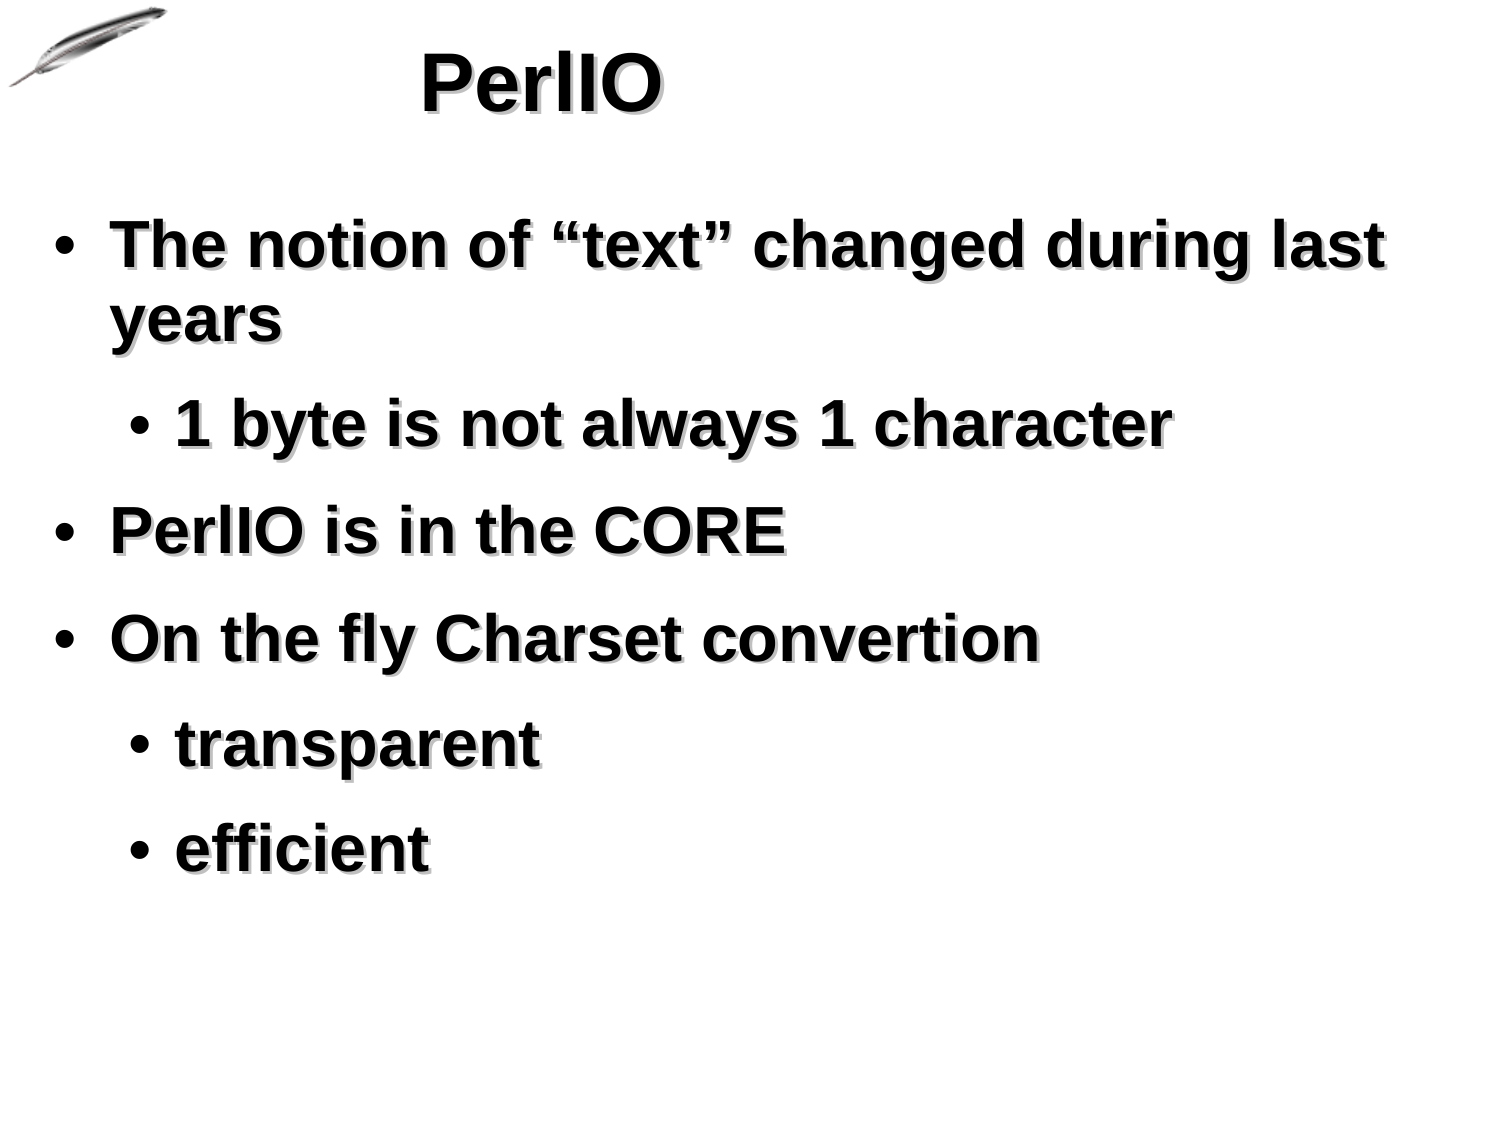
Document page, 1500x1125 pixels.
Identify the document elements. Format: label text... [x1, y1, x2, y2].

picture [5, 5, 173, 89]
title PerlIO [419, 0, 1459, 176]
list The notion of “text” changed during last years 1 byte is not always 1 character PerlIO is in the CORE On the fly Charset convertion transparent efficient [53, 207, 1447, 1084]
